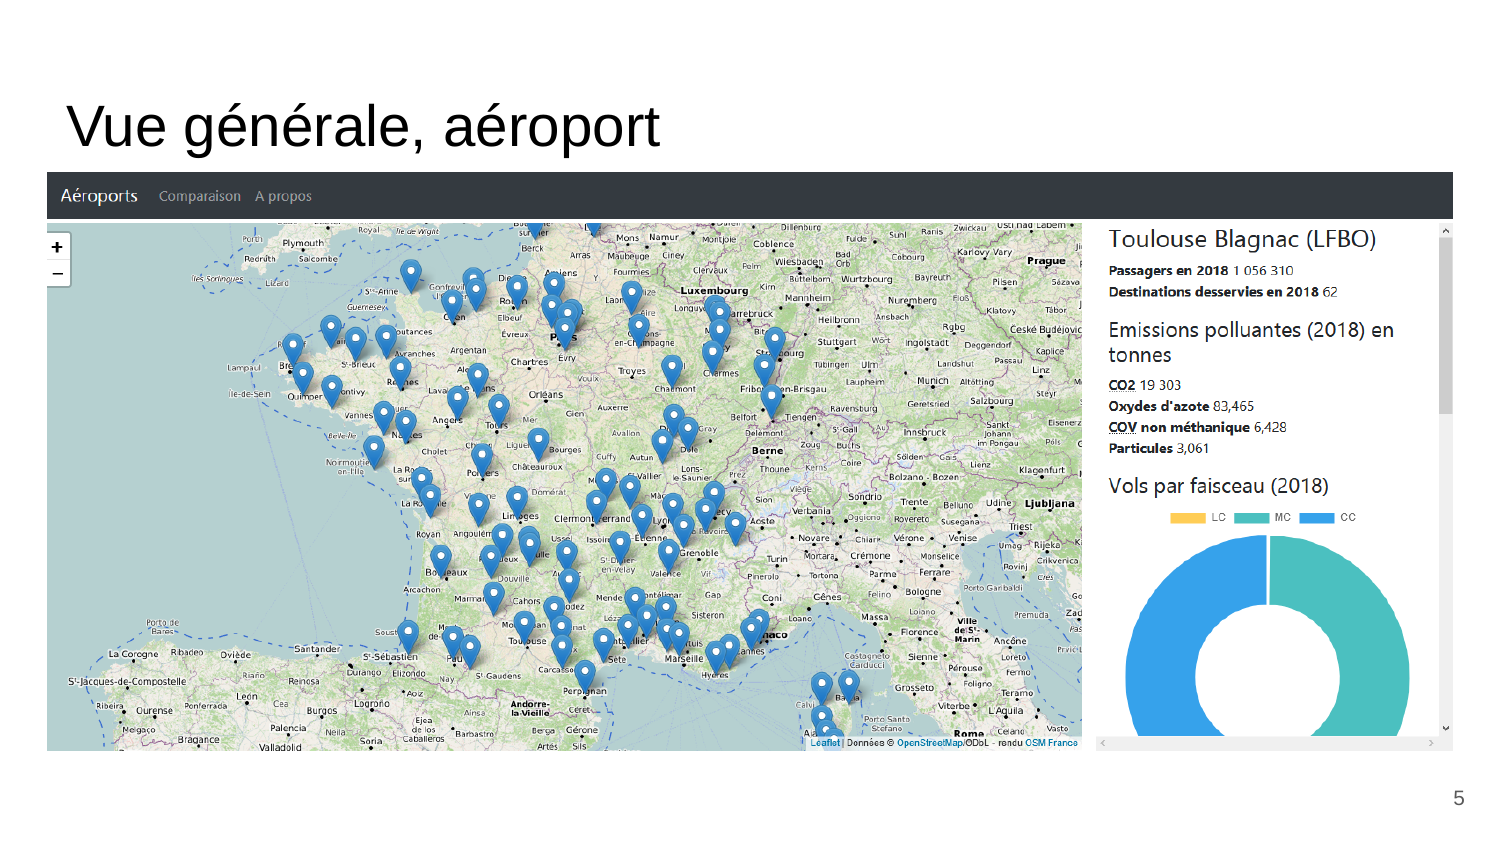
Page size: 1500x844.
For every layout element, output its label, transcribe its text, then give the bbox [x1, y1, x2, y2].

picture [47, 172, 1453, 766]
title Vue générale, aéroport [51, 72, 1449, 167]
slide_number <number> [1389, 764, 1480, 830]
